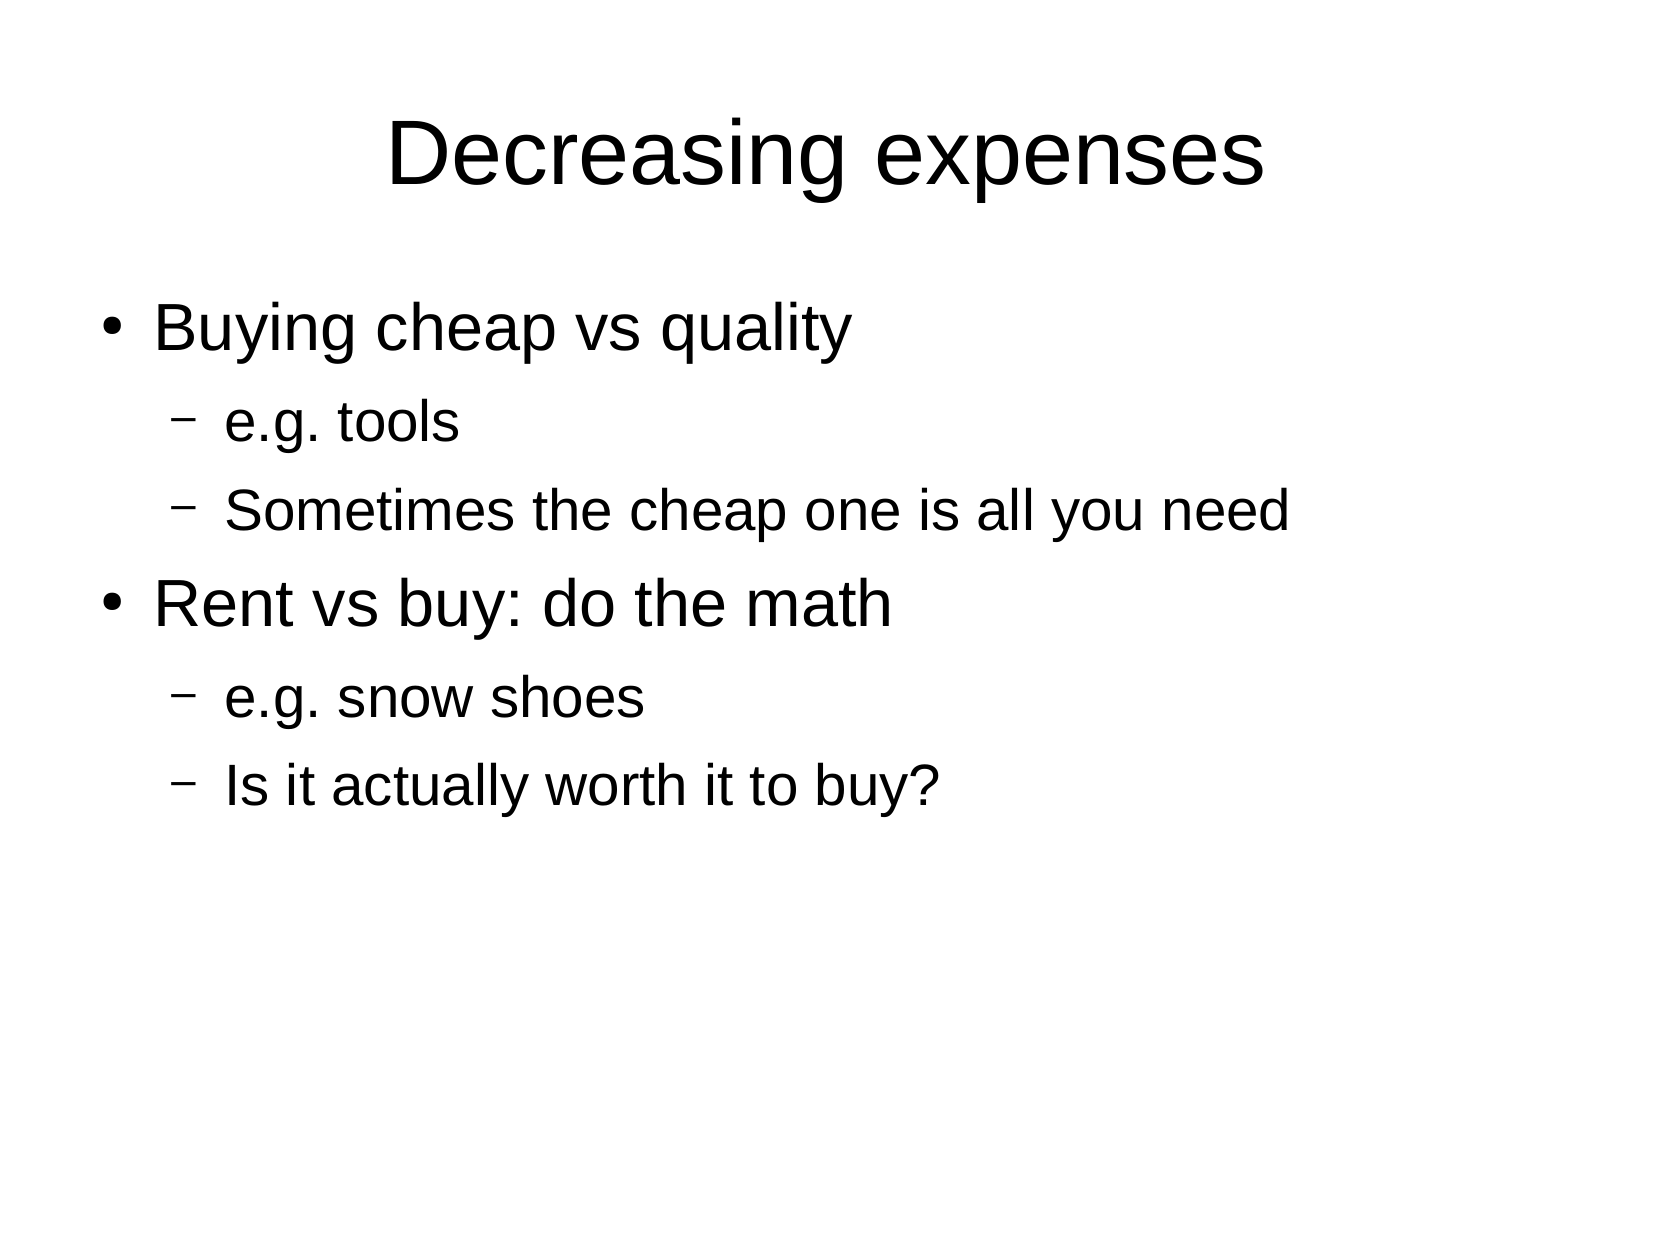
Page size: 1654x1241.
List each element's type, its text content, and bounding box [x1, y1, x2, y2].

title Decreasing expenses [82, 49, 1571, 257]
list Buying cheap vs quality e.g. tools Sometimes the cheap one is all you need Rent vs buy: do the math e.g. snow shoes Is it actually worth it to buy? [82, 290, 1571, 1201]
